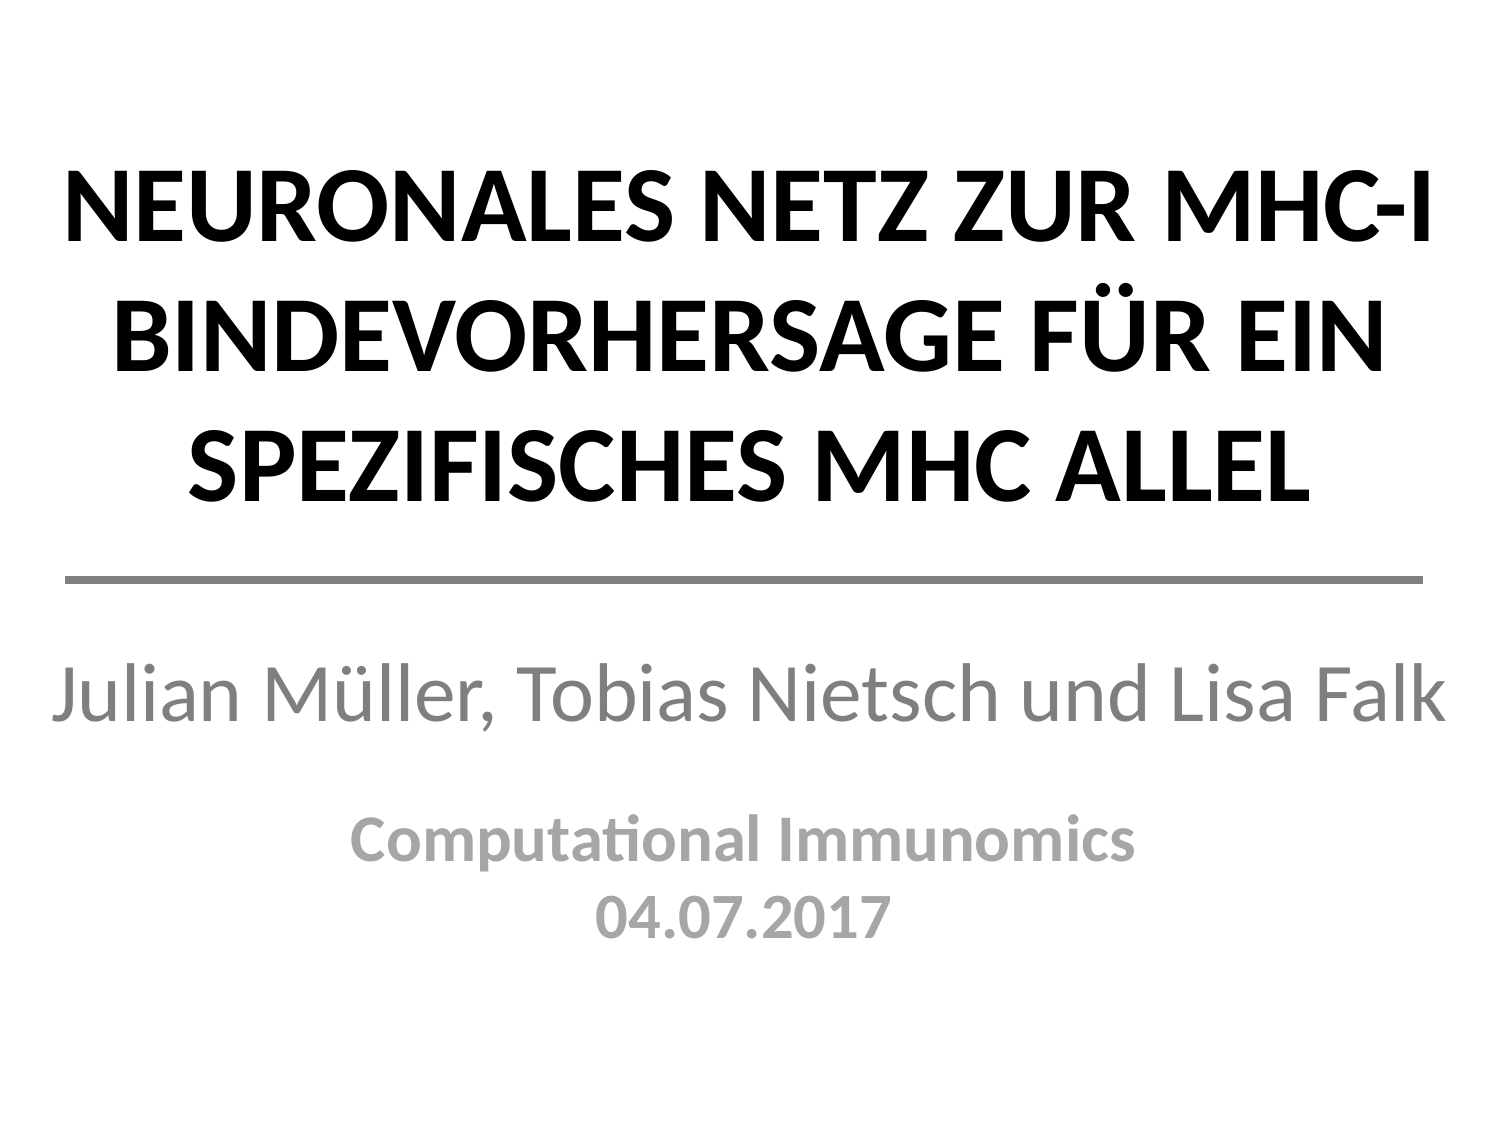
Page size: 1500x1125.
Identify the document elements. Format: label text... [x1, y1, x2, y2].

text_box Computational Immunomics 04.07.2017 [18, 787, 1471, 959]
title Neuronales Netz zur MHC-I Bindevorhersage für ein spezifisches MHC Allel Julian Müller, Tobias Nietsch und Lisa Falk [0, 125, 1500, 811]
